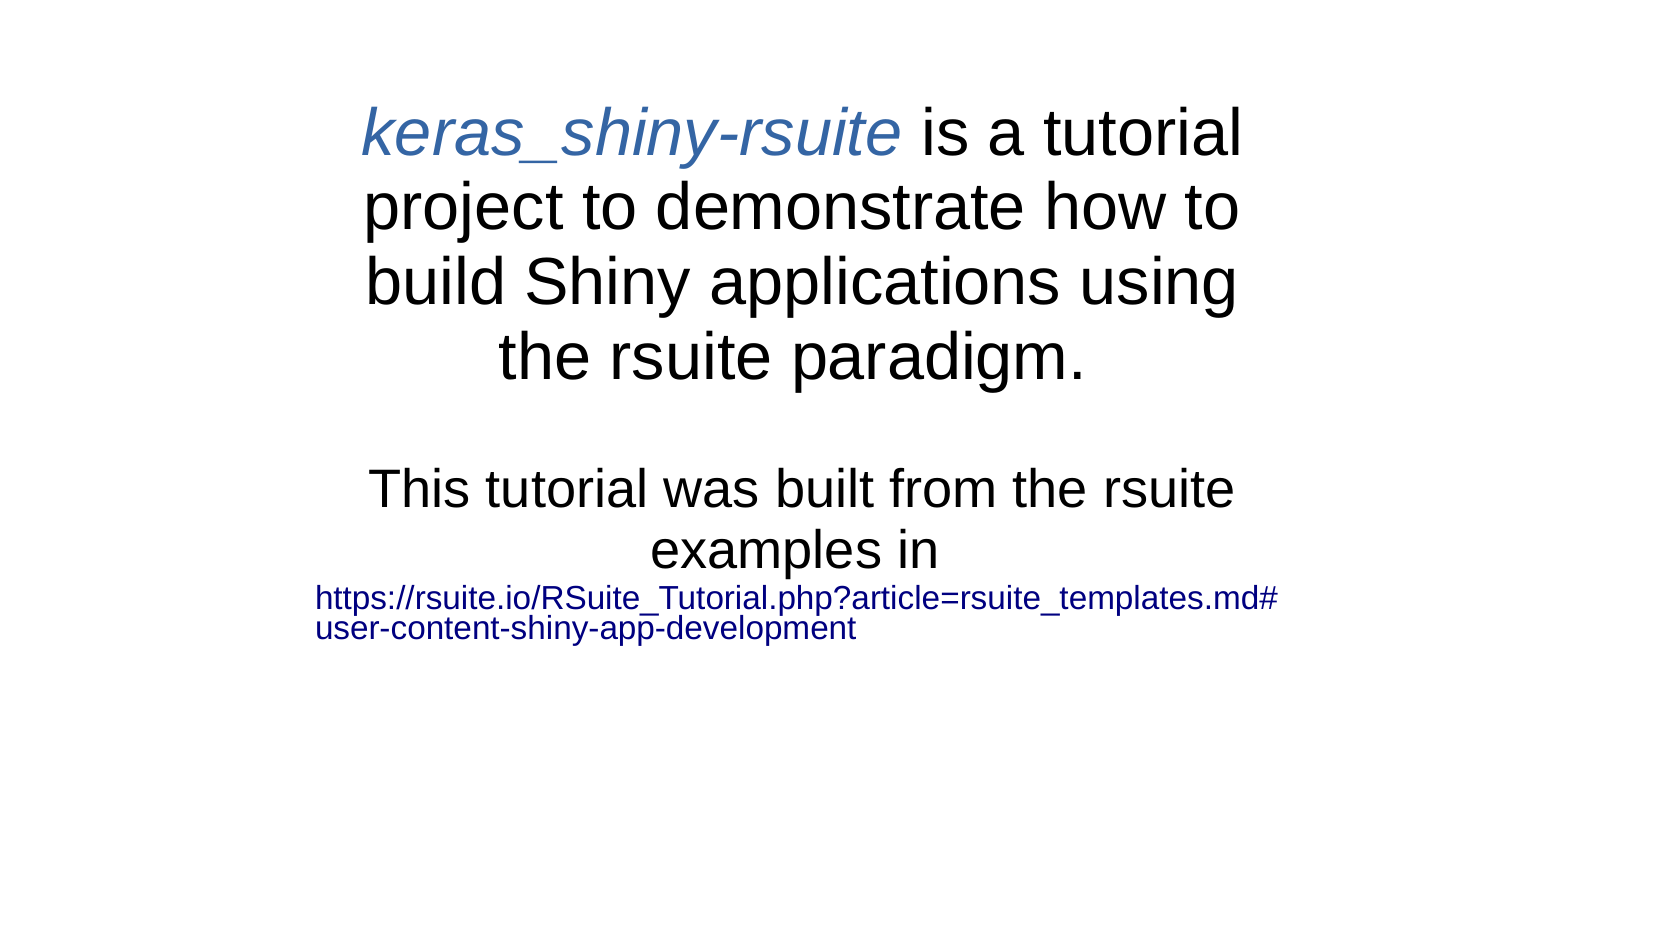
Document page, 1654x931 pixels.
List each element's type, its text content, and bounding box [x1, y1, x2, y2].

subtitle keras_shiny-rsuite is a tutorial project to demonstrate how to build Shiny applications using the rsuite paradigm. This tutorial was built from the rsuite examples in https://rsuite.io/RSuite_Tutorial.php?article=rsuite_templates.md#user-content-shiny-app-development [315, 60, 1291, 781]
